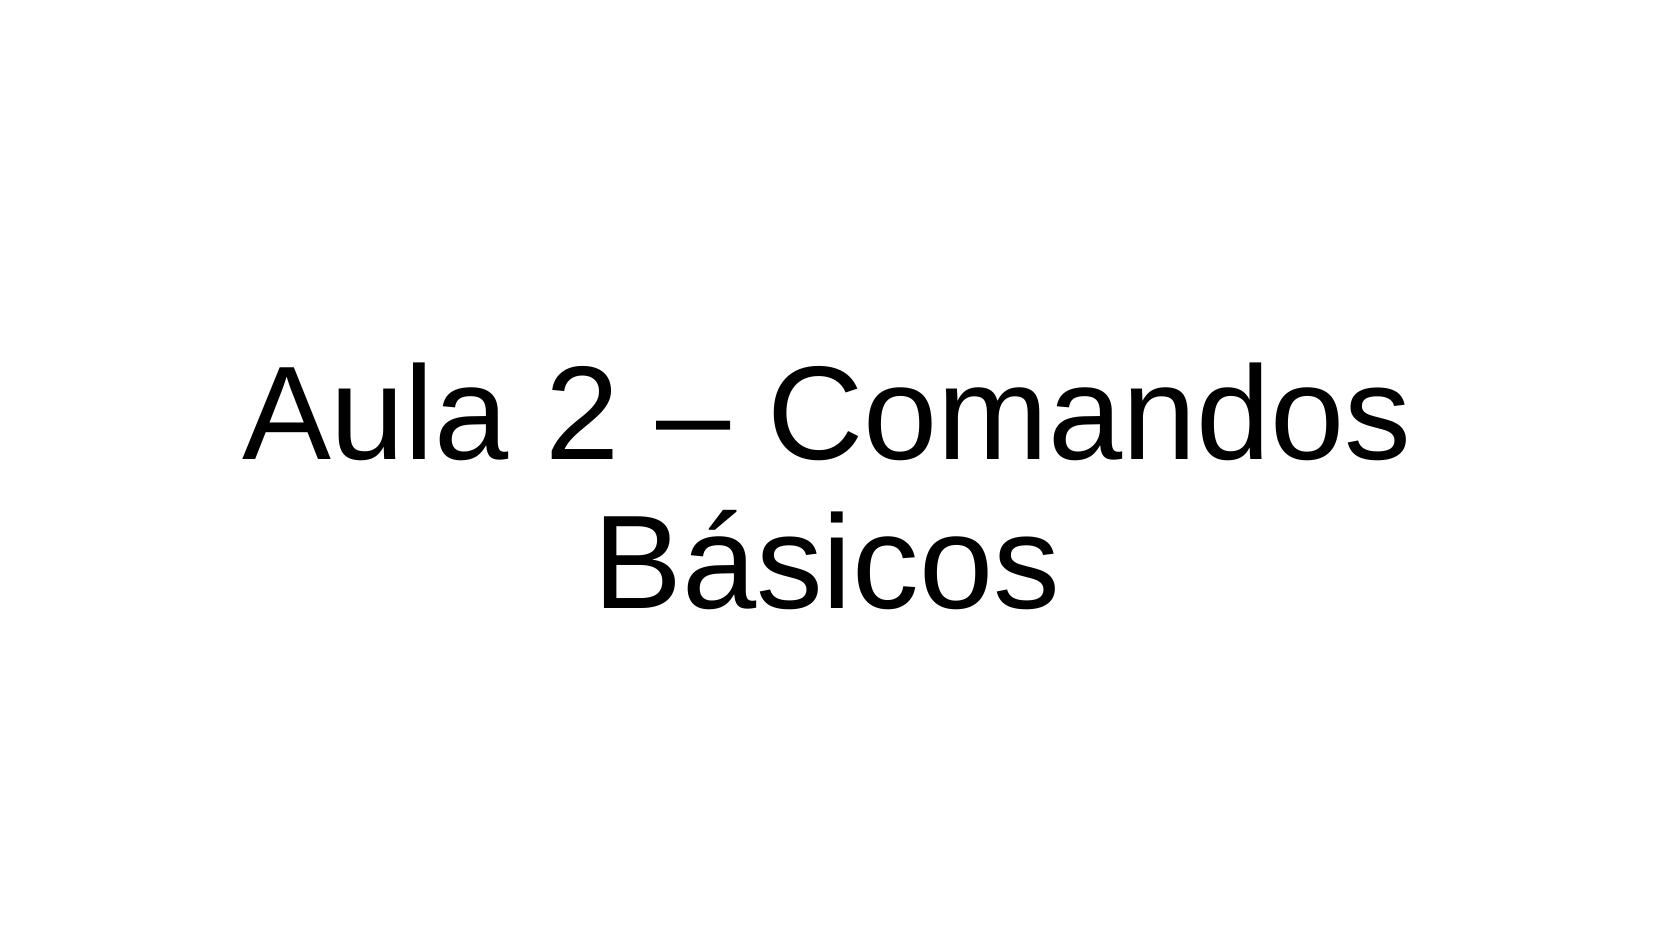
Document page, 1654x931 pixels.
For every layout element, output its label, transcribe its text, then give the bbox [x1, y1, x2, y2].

subtitle Aula 2 – Comandos Básicos [82, 217, 1571, 758]
